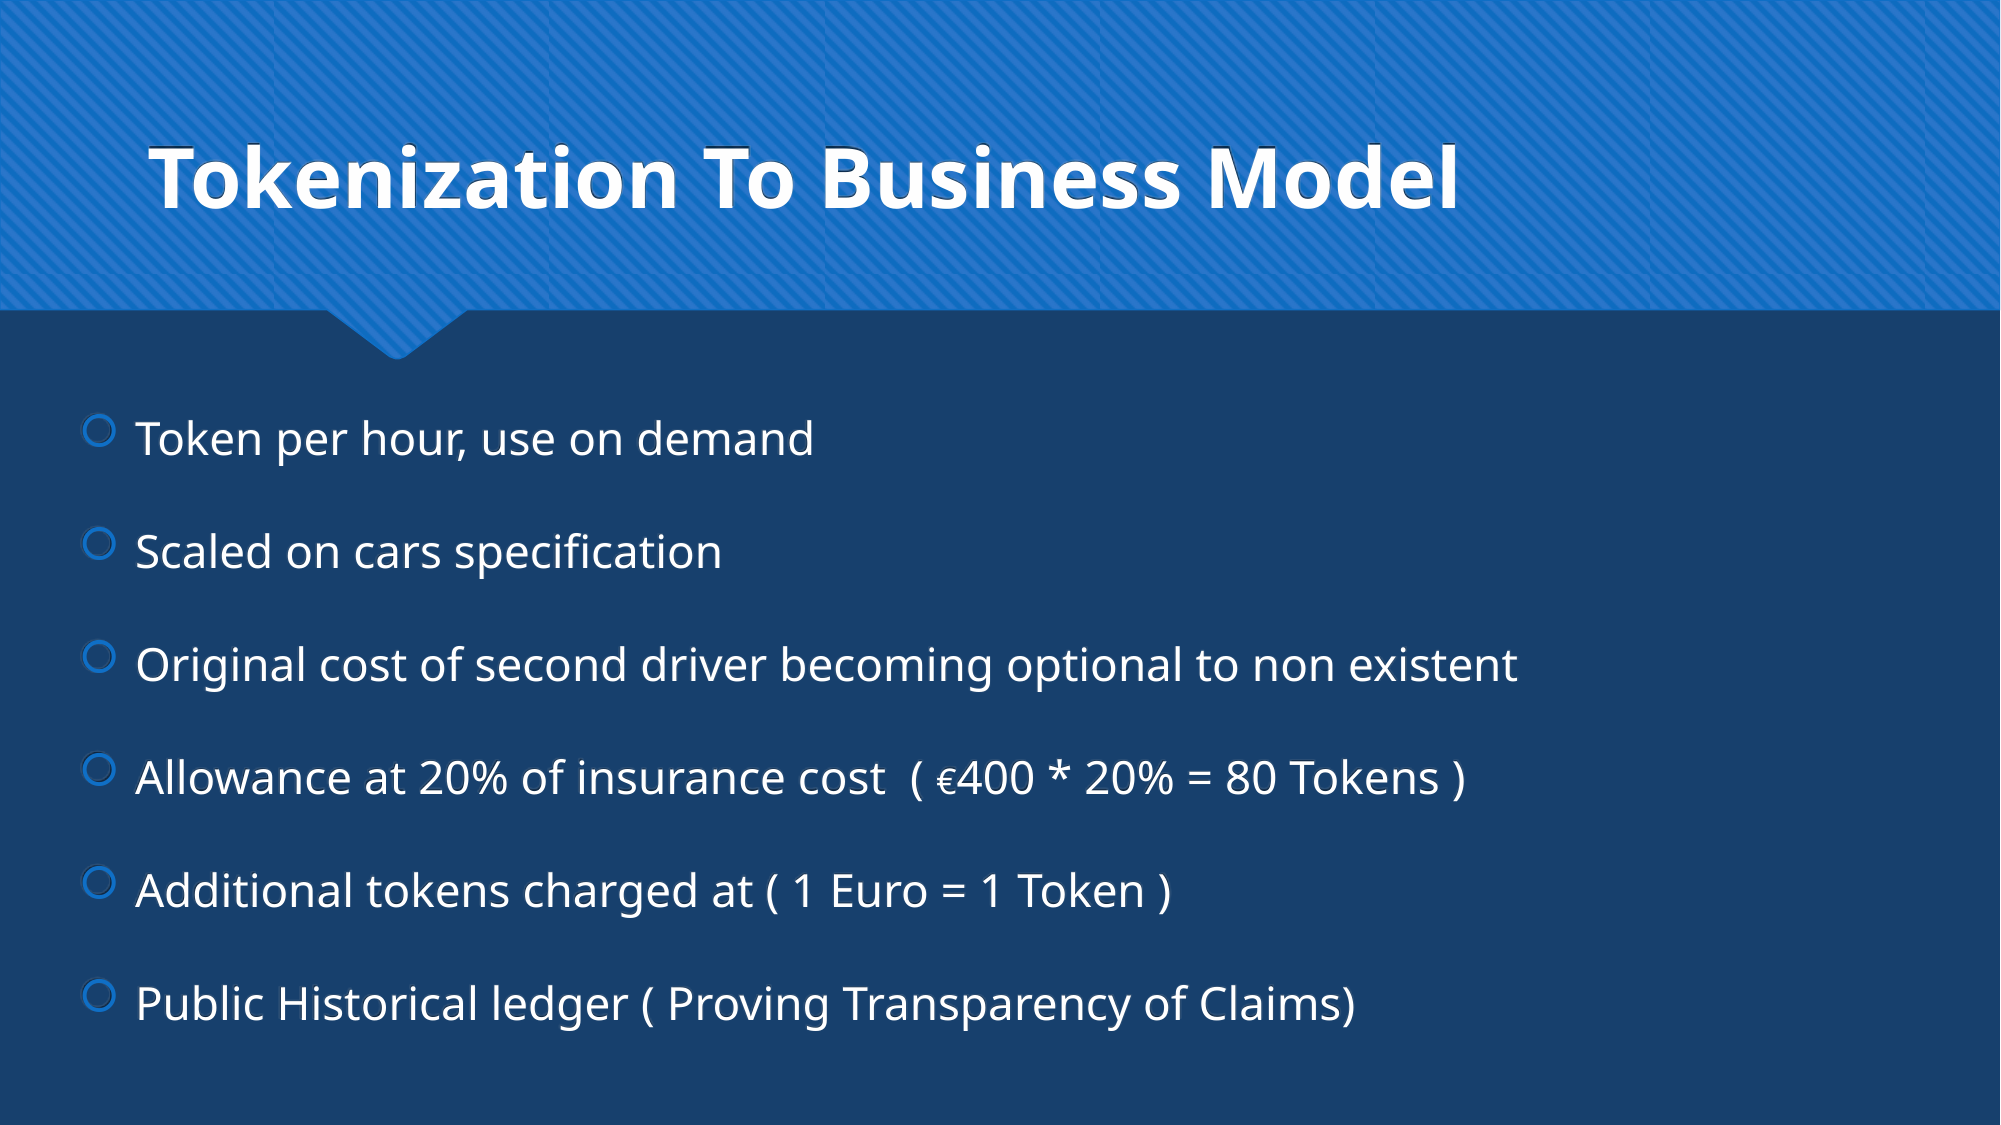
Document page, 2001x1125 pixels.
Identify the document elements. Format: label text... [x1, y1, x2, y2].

list Token per hour, use on demand Scaled on cars specification Original cost of second driver becoming optional to non existent Allowance at 20% of insurance cost ( €400 * 20% = 80 Tokens ) Additional tokens charged at ( 1 Euro = 1 Token ) Public Historical ledger ( Proving Transparency of Claims) [63, 346, 1796, 1103]
title Tokenization To Business Model [132, 73, 1868, 233]
